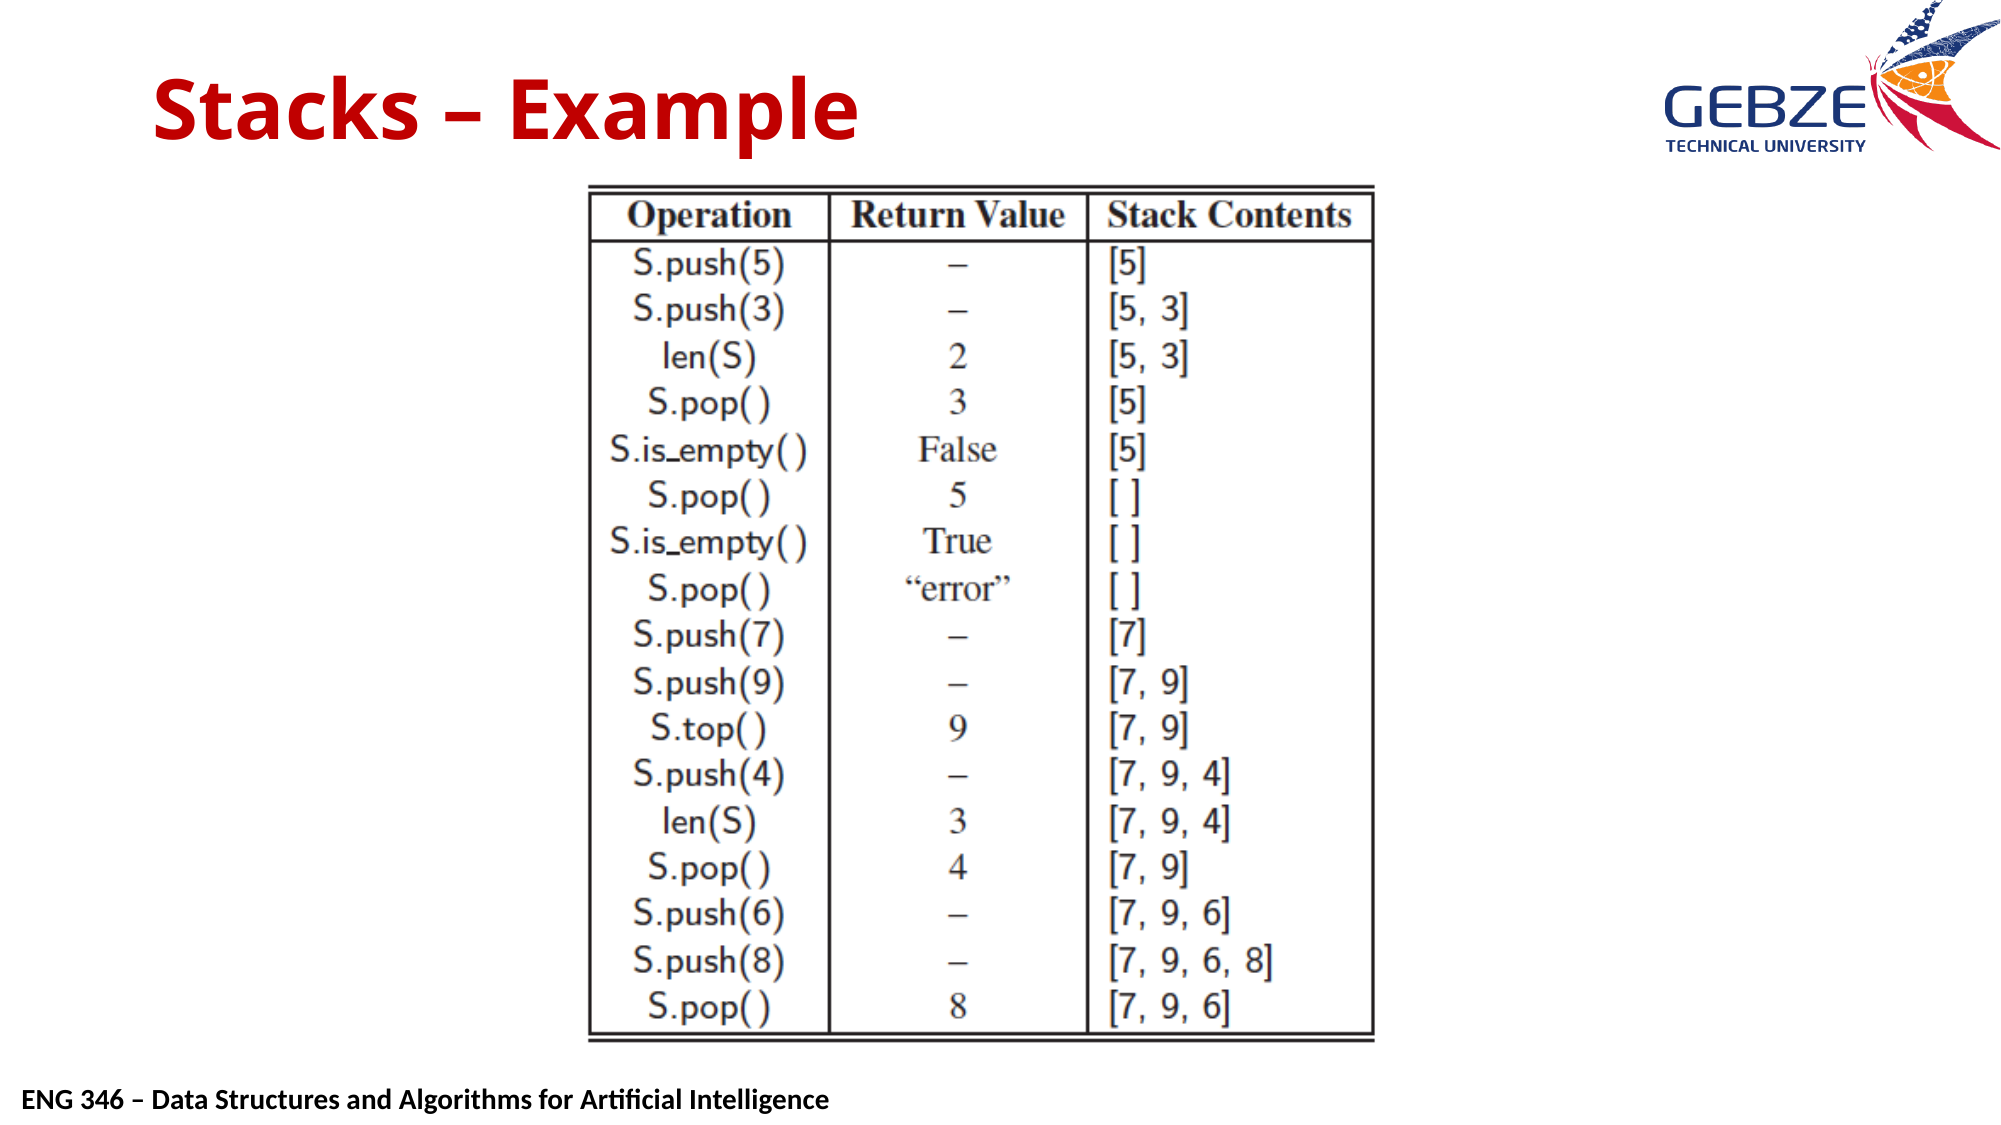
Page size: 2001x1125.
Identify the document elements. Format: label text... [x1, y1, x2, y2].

picture [1665, 0, 2001, 152]
picture [558, 165, 1409, 1068]
title Stacks – Example [137, 59, 1863, 166]
